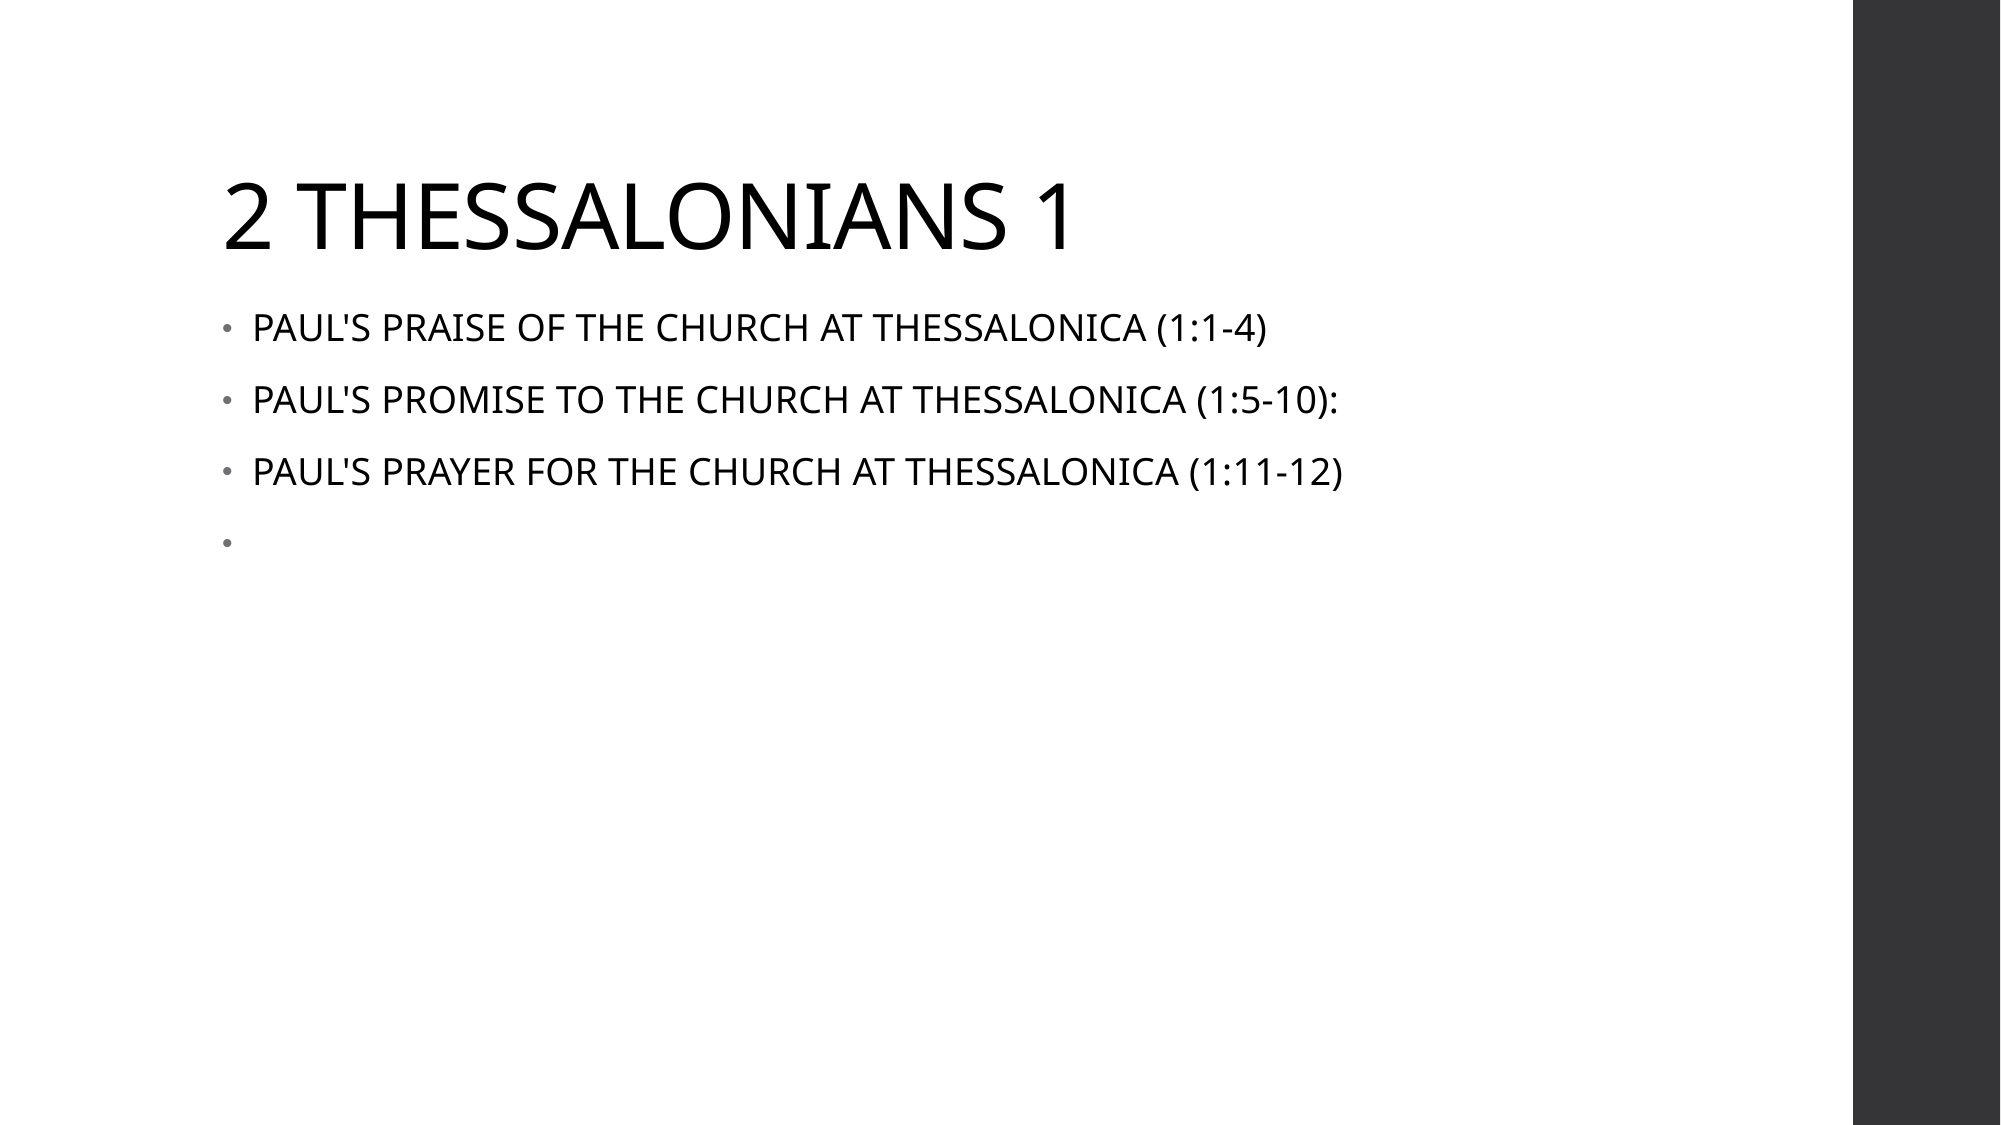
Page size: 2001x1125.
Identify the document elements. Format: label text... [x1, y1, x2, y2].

title 2 THESSALONIANS 1 [206, 60, 1797, 278]
list PAUL'S PRAISE OF THE CHURCH AT THESSALONICA (1:1-4) PAUL'S PROMISE TO THE CHURCH AT THESSALONICA (1:5-10): PAUL'S PRAYER FOR THE CHURCH AT THESSALONICA (1:11-12) [206, 299, 1617, 1014]
